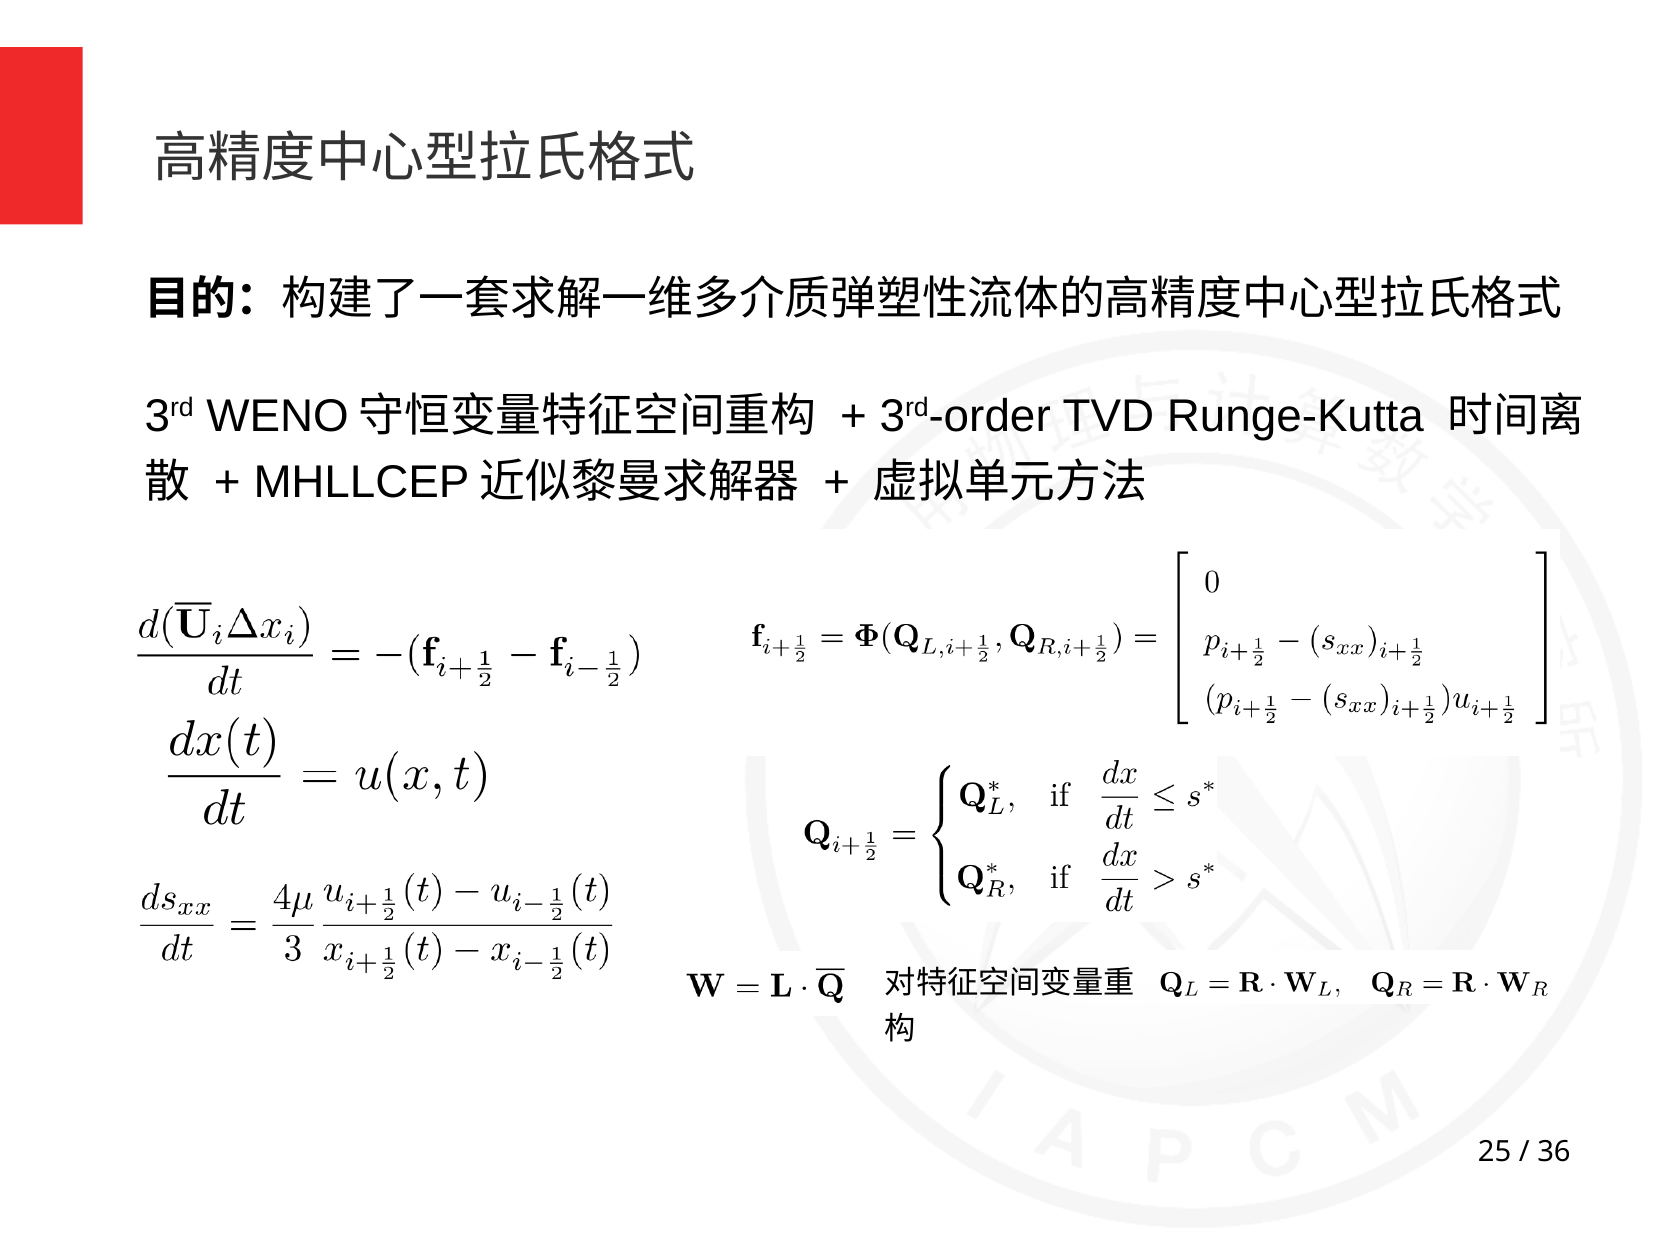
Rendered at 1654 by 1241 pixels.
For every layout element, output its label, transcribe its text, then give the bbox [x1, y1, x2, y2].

title 高精度中心型拉氏格式 [118, 49, 1571, 257]
picture [118, 582, 645, 697]
picture [165, 704, 492, 839]
picture [673, 321, 1654, 1241]
text_box 目的：构建了一套求解一维多介质弹塑性流体的高精度中心型拉氏格式 3rd WENO守恒变量特征空间重构 + 3rd-order TVD Runge-Kutta 时间离散 + MHLLCEP近似黎曼求解器 + 虚拟单元方法 [129, 253, 1619, 720]
picture [129, 850, 618, 992]
text_box 对特征空间变量重构 [869, 950, 1154, 1038]
